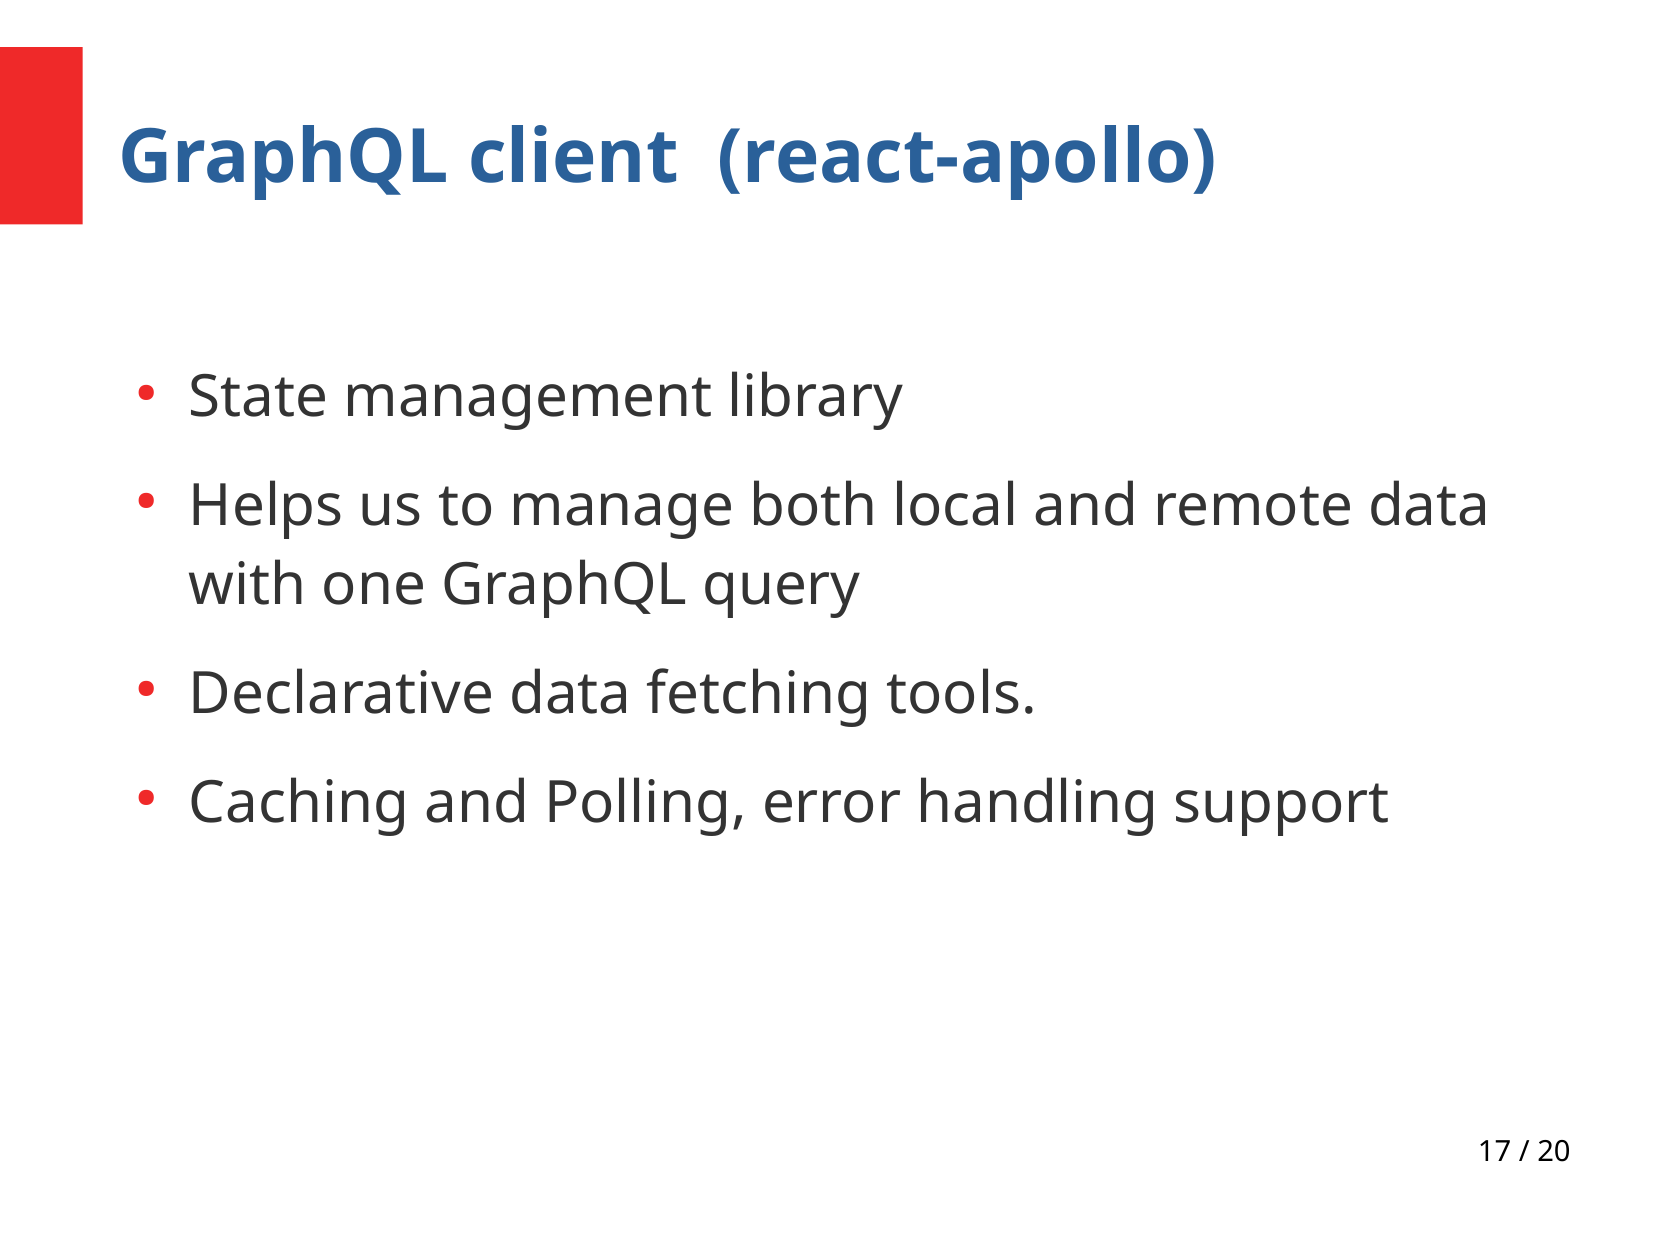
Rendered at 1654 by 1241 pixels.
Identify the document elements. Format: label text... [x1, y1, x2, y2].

list State management library Helps us to manage both local and remote data with one GraphQL query Declarative data fetching tools. Caching and Polling, error handling support [118, 354, 1536, 1074]
title GraphQL client (react-apollo) [118, 49, 1571, 257]
